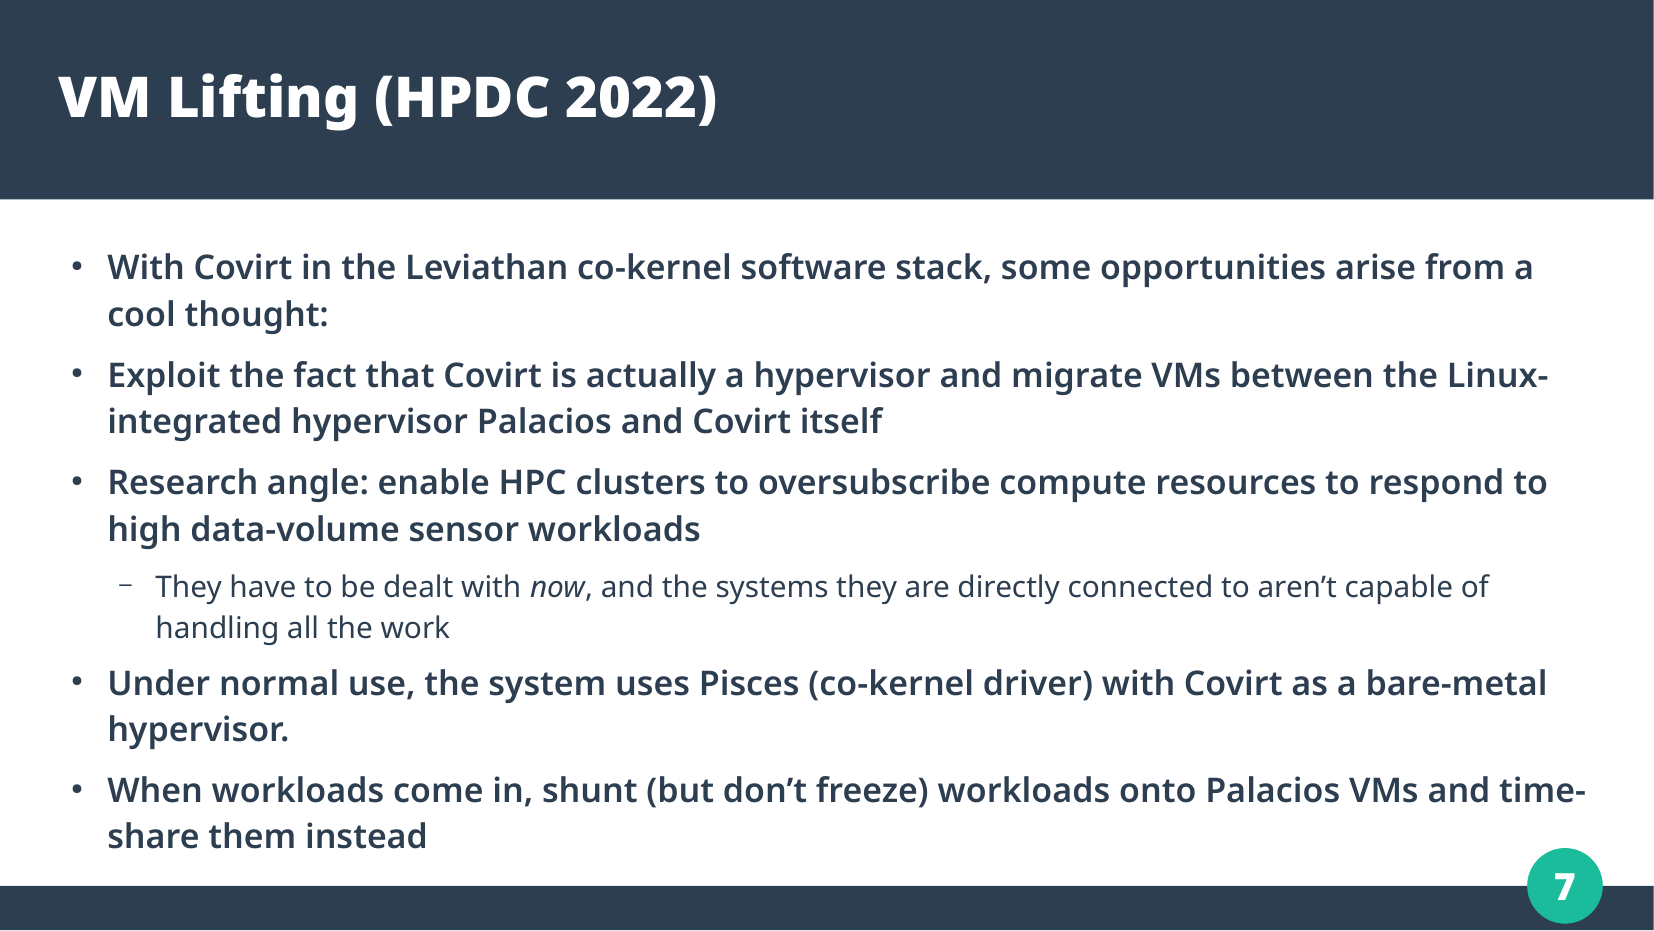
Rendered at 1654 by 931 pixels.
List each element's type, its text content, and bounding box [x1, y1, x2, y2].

list With Covirt in the Leviathan co-kernel software stack, some opportunities arise from a cool thought: Exploit the fact that Covirt is actually a hypervisor and migrate VMs between the Linux-integrated hypervisor Palacios and Covirt itself Research angle: enable HPC clusters to oversubscribe compute resources to respond to high data-volume sensor workloads They have to be dealt with now, and the systems they are directly connected to aren’t capable of handling all the work Under normal use, the system uses Pisces (co-kernel driver) with Covirt as a bare-metal hypervisor. When workloads come in, shunt (but don’t freeze) workloads onto Palacios VMs and time-share them instead [59, 243, 1595, 864]
title VM Lifting (HPDC 2022) [59, 37, 1595, 156]
